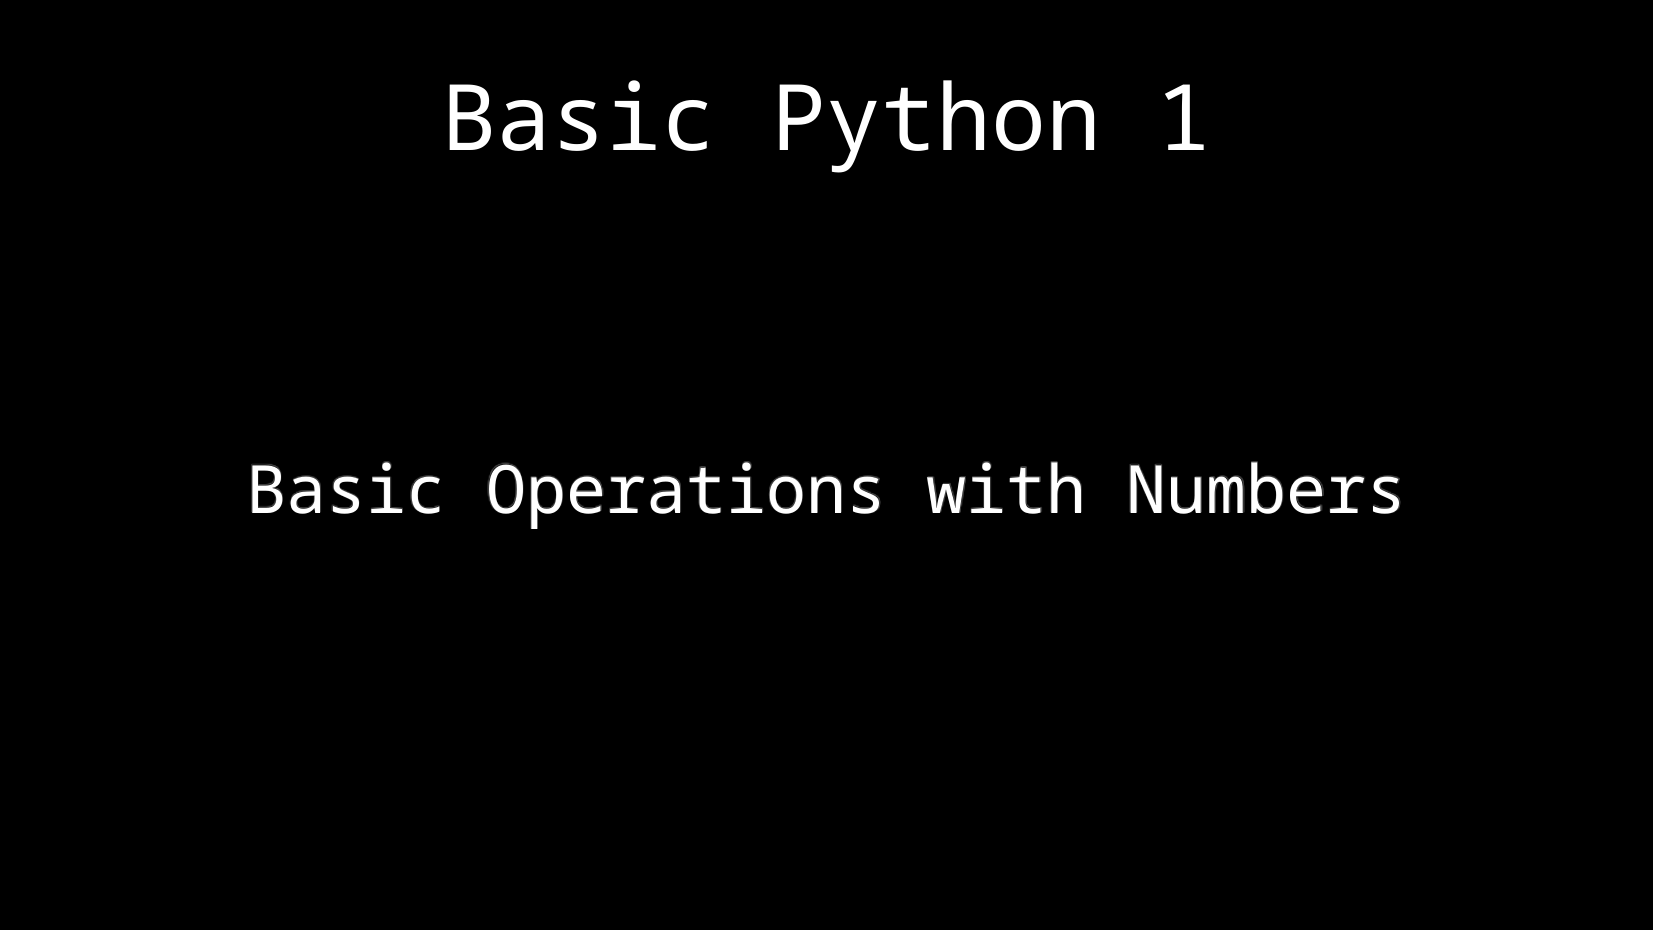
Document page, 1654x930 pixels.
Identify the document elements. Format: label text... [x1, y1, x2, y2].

subtitle Basic Operations with Numbers [82, 217, 1571, 757]
title Basic Python 1 [82, 37, 1571, 193]
